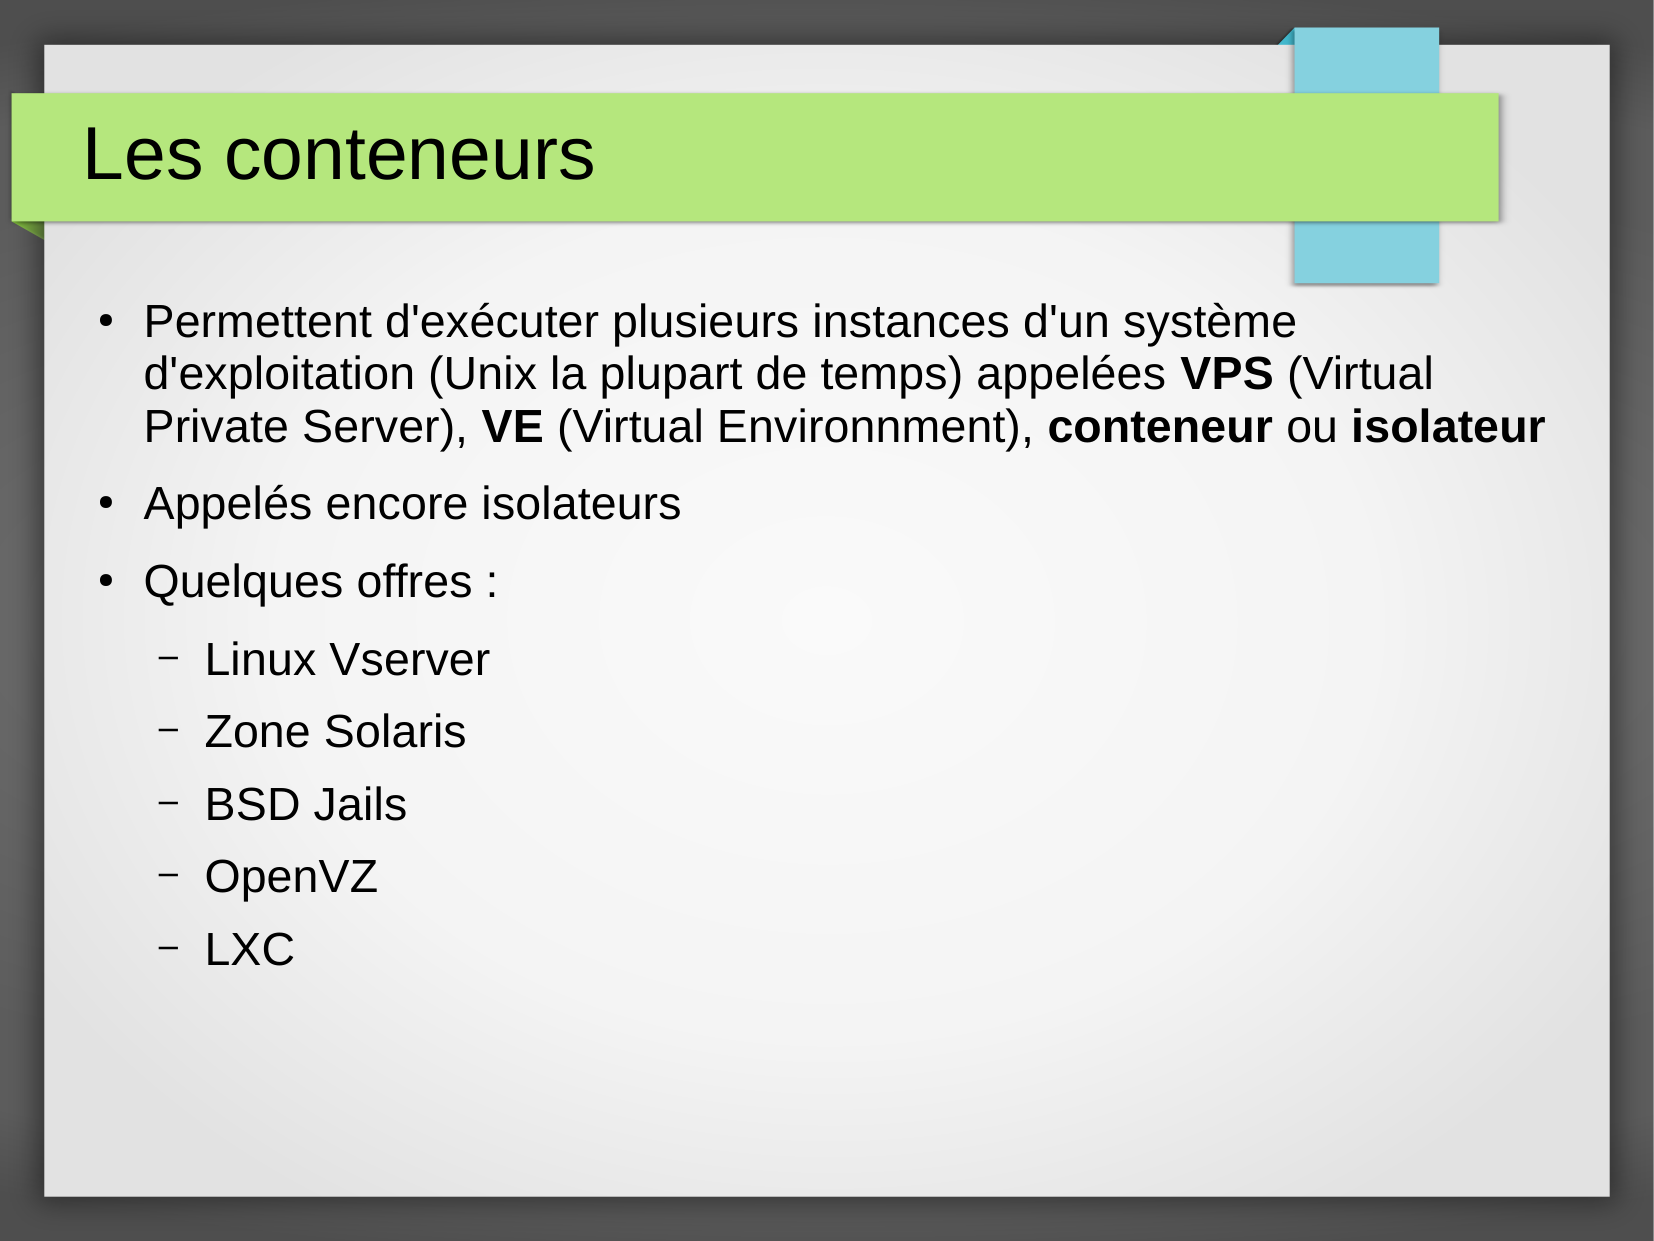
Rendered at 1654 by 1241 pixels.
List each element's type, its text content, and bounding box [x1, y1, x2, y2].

title Les conteneurs [82, 94, 1264, 213]
picture [0, 0, 1654, 1241]
list Permettent d'exécuter plusieurs instances d'un système d'exploitation (Unix la plupart de temps) appelées VPS (Virtual Private Server), VE (Virtual Environnment), conteneur ou isolateur Appelés encore isolateurs Quelques offres : Linux Vserver Zone Solaris BSD Jails OpenVZ LXC [82, 295, 1571, 1015]
